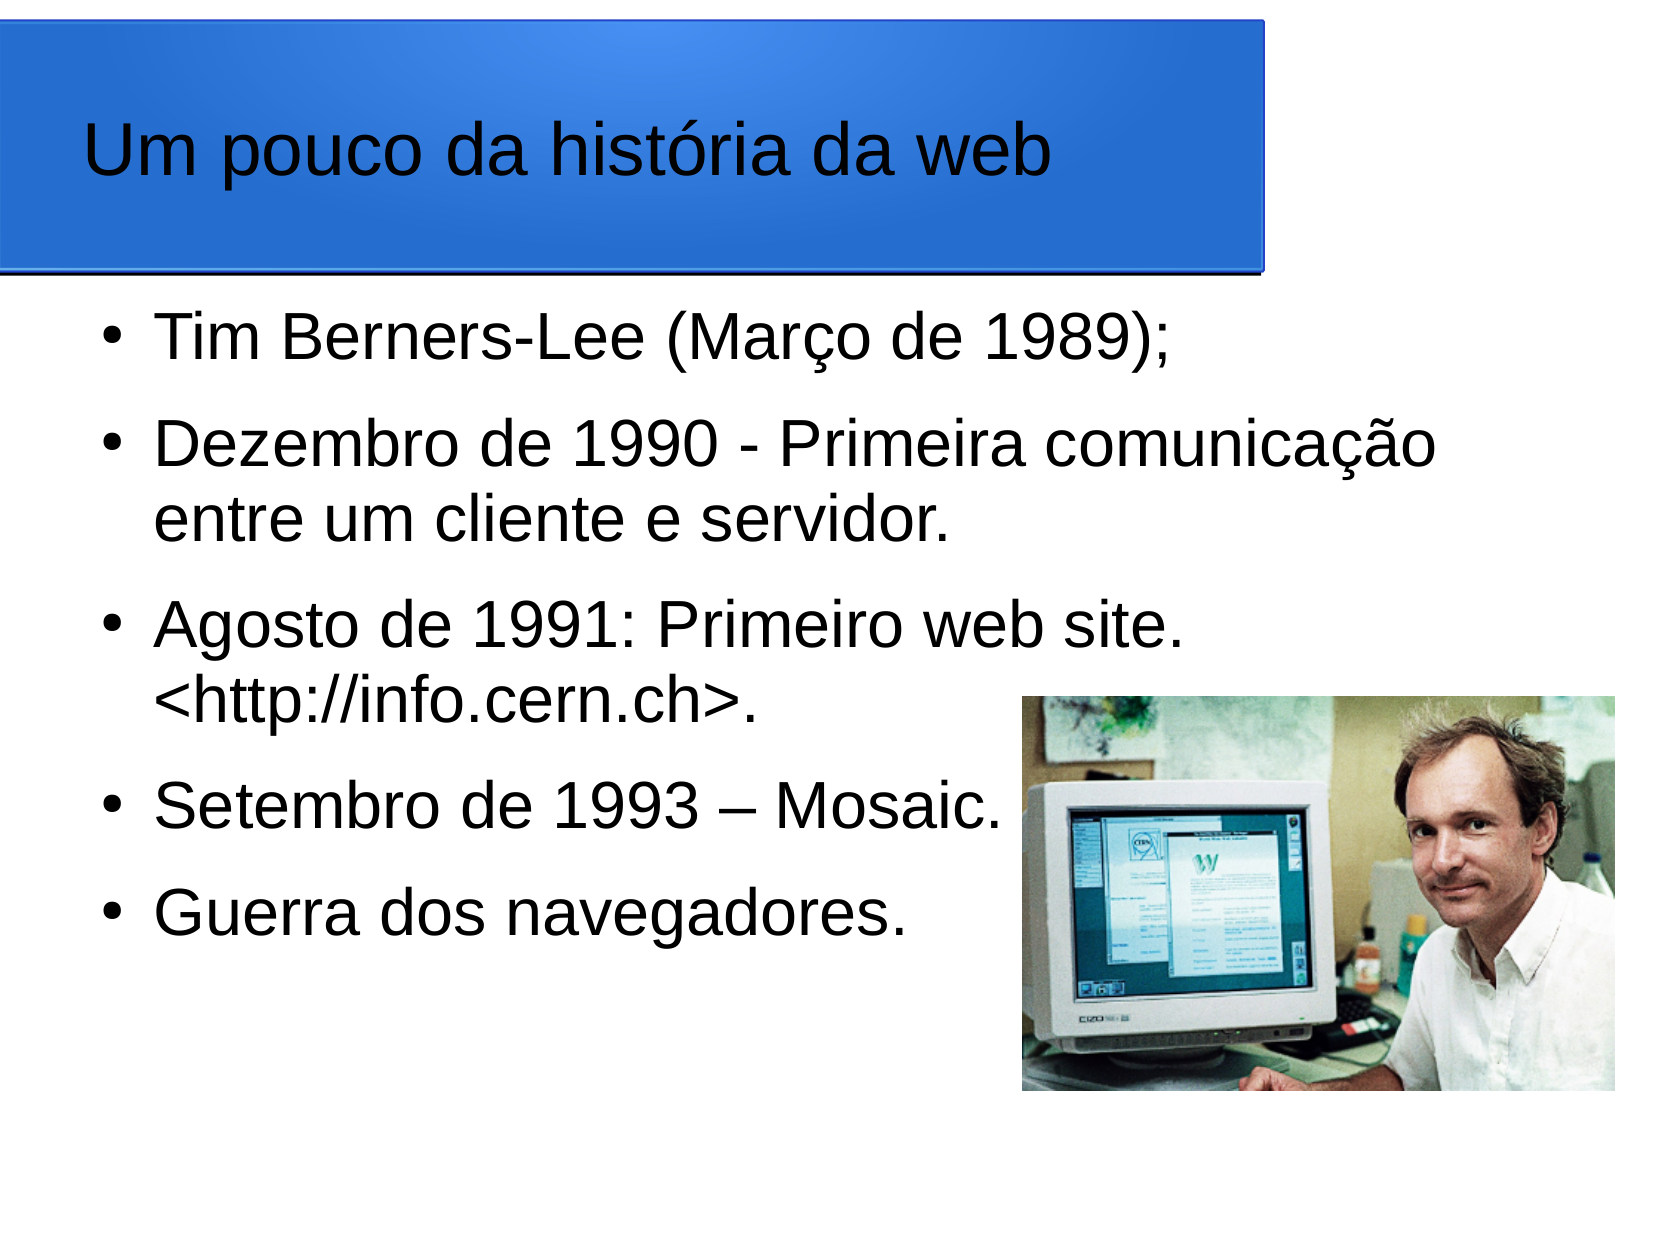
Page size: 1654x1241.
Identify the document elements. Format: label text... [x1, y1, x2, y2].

list Tim Berners-Lee (Março de 1989); Dezembro de 1990 - Primeira comunicação entre um cliente e servidor. Agosto de 1991: Primeiro web site. <http://info.cern.ch>. Setembro de 1993 – Mosaic. Guerra dos navegadores. [82, 299, 1571, 1019]
picture [1022, 696, 1615, 1091]
title Um pouco da história da web [82, 47, 1235, 252]
